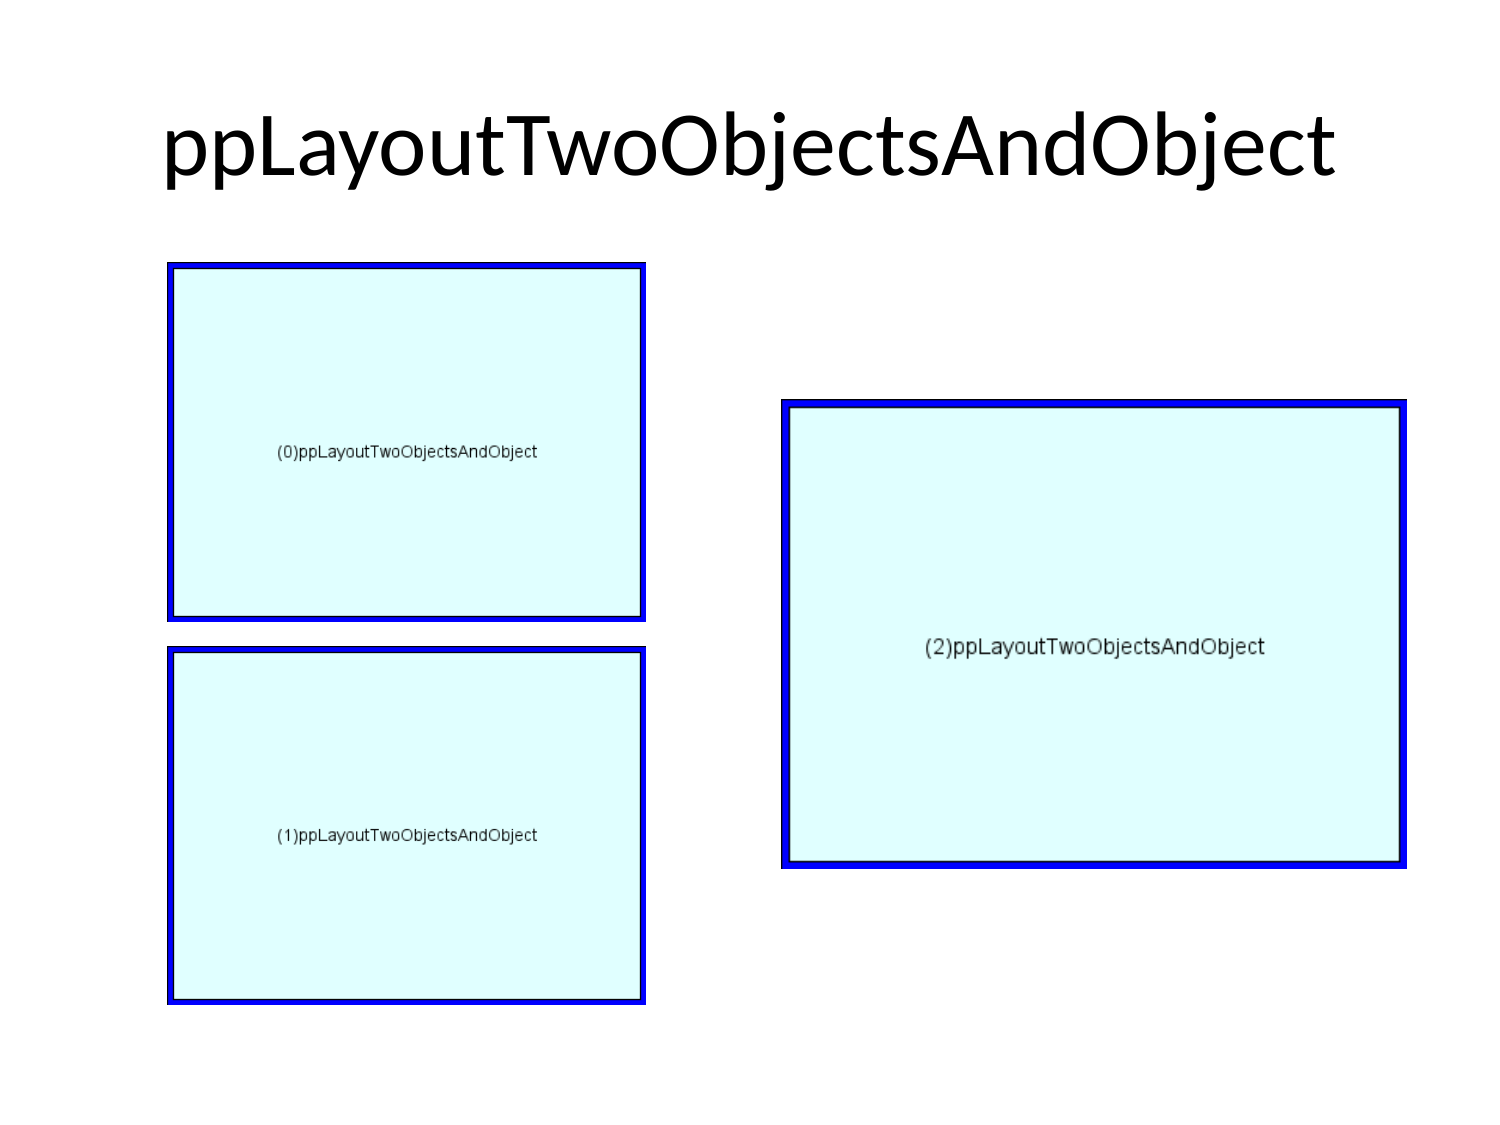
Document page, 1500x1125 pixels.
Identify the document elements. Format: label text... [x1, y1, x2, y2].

title ppLayoutTwoObjectsAndObject [75, 45, 1426, 233]
picture [167, 646, 646, 1006]
picture [781, 399, 1407, 869]
picture [167, 262, 646, 622]
